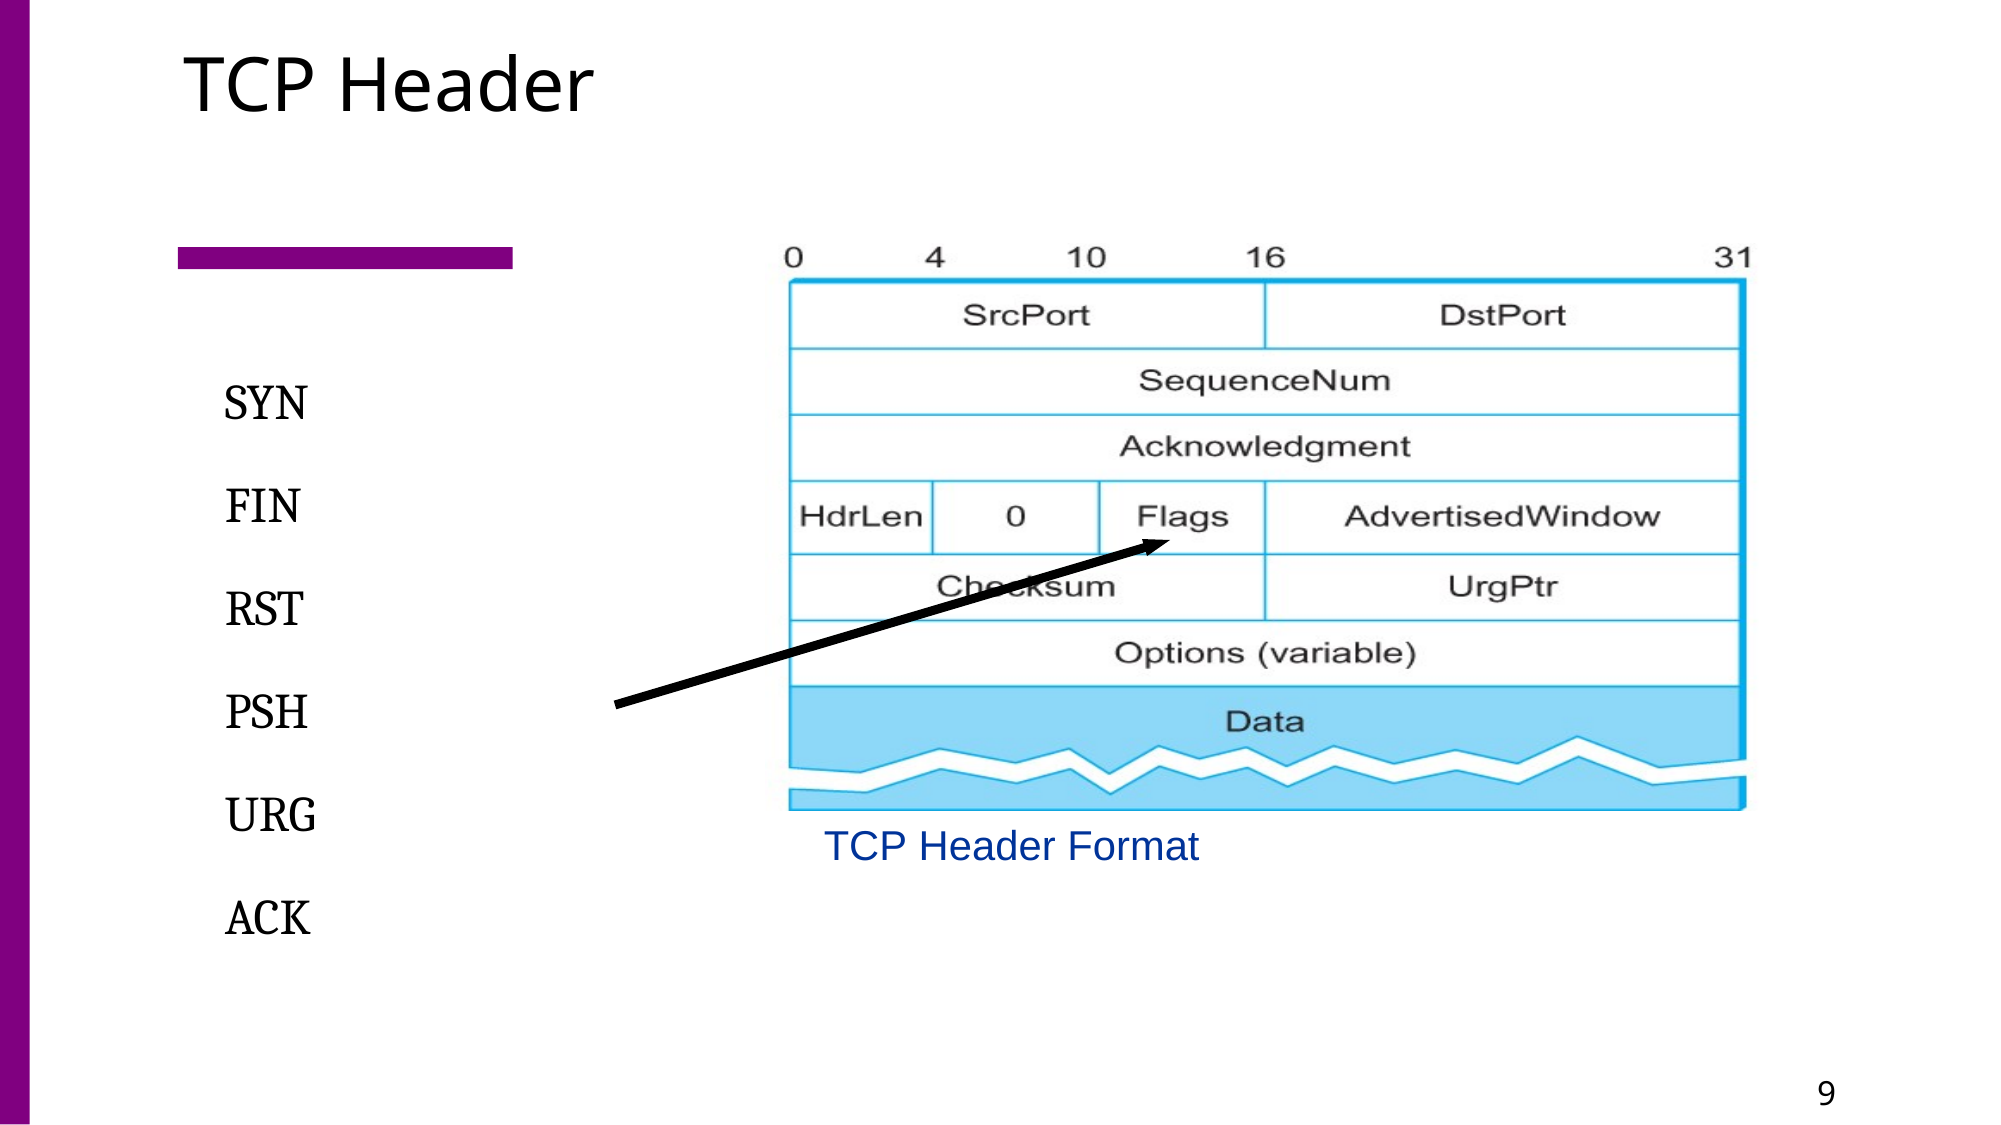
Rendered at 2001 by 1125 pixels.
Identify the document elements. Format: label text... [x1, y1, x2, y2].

text_box TCP Header Format [516, 810, 1512, 877]
text_box SYN FIN RST PSH URG ACK [210, 366, 516, 1019]
picture [765, 243, 1771, 811]
title TCP Header [133, 28, 1946, 135]
